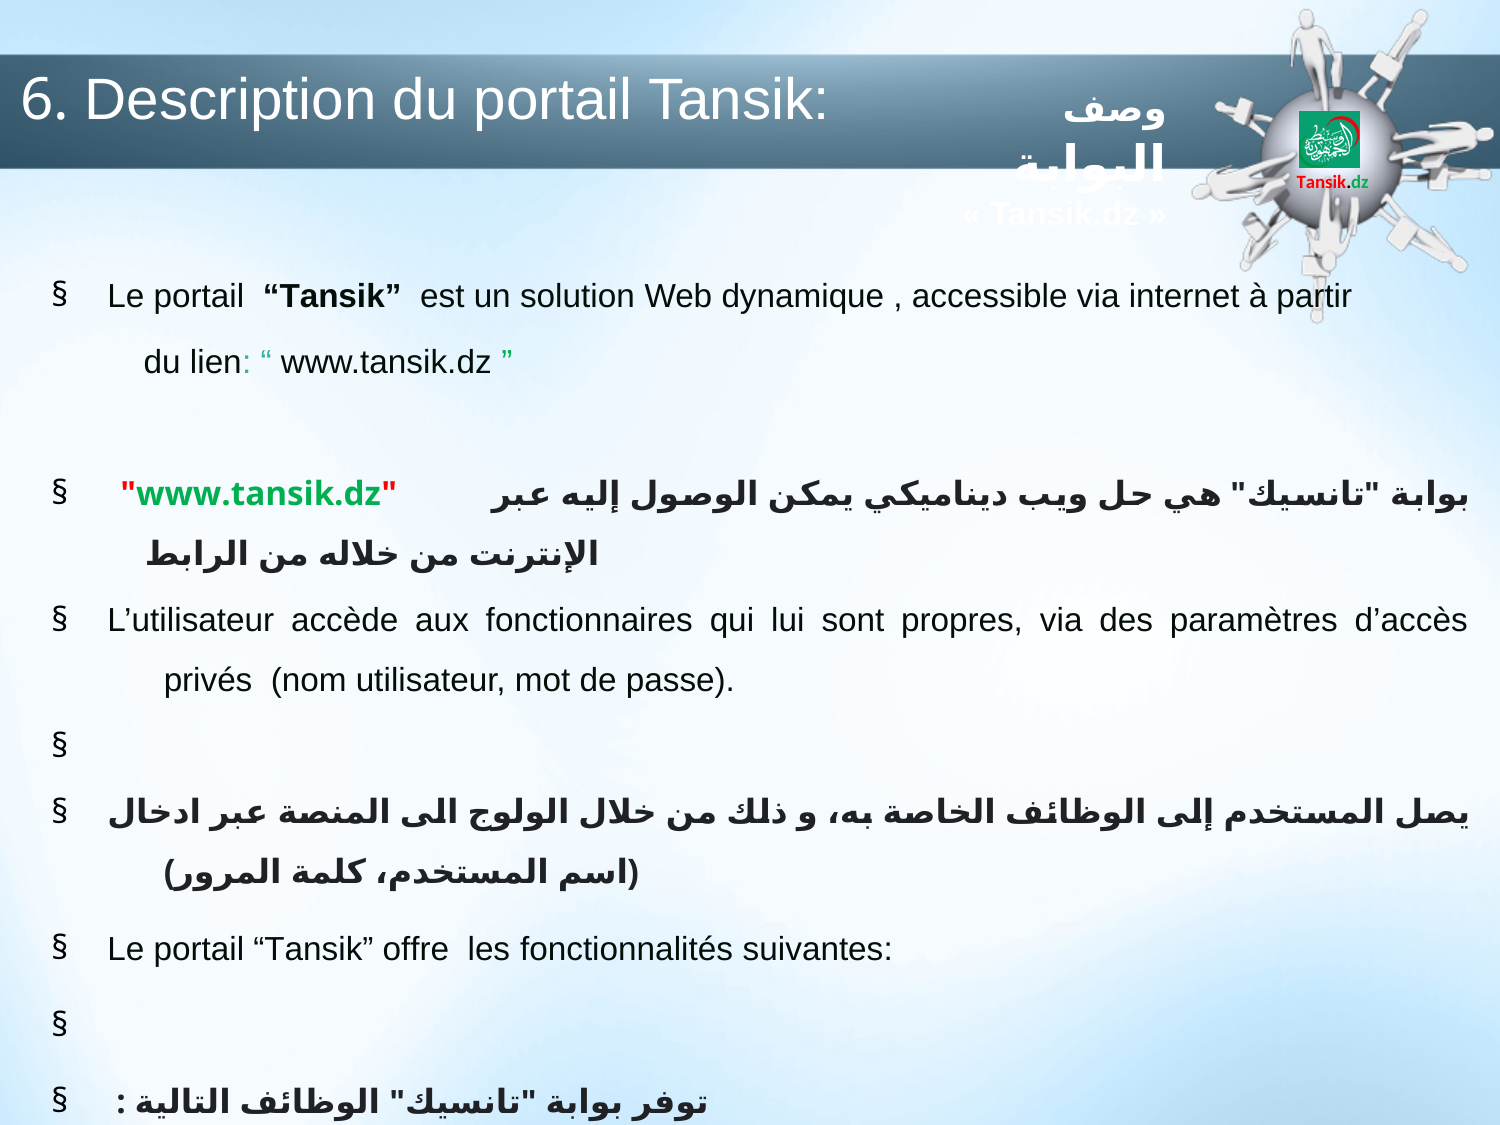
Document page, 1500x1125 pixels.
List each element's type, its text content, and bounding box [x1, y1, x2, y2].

text_box Le portail “Tansik” est un solution Web dynamique , accessible via internet à partir du lien: “ www.tansik.dz ” "www.tansik.dz" بوابة "تانسيك" هي حل ويب ديناميكي يمكن الوصول إليه عبر الإنترنت من خلاله من الرابط L’utilisateur accède aux fonctionnaires qui lui sont propres, via des paramètres d’accès privés (nom utilisateur, mot de passe). يصل المستخدم إلى الوظائف الخاصة به، و ذلك من خلال الولوج الى المنصة عبر ادخال (اسم المستخدم، كلمة المرور) Le portail “Tansik” offre les fonctionnalités suivantes: : توفر بوابة "تانسيك" الوظائف التالية [36, 246, 1486, 1088]
text_box Tansik.dz [1281, 161, 1386, 197]
picture [1299, 111, 1360, 161]
text_box 6. Description du portail Tansik: [5, 37, 934, 155]
title وصف البوابة « Tansik.dz » [947, 64, 1219, 197]
